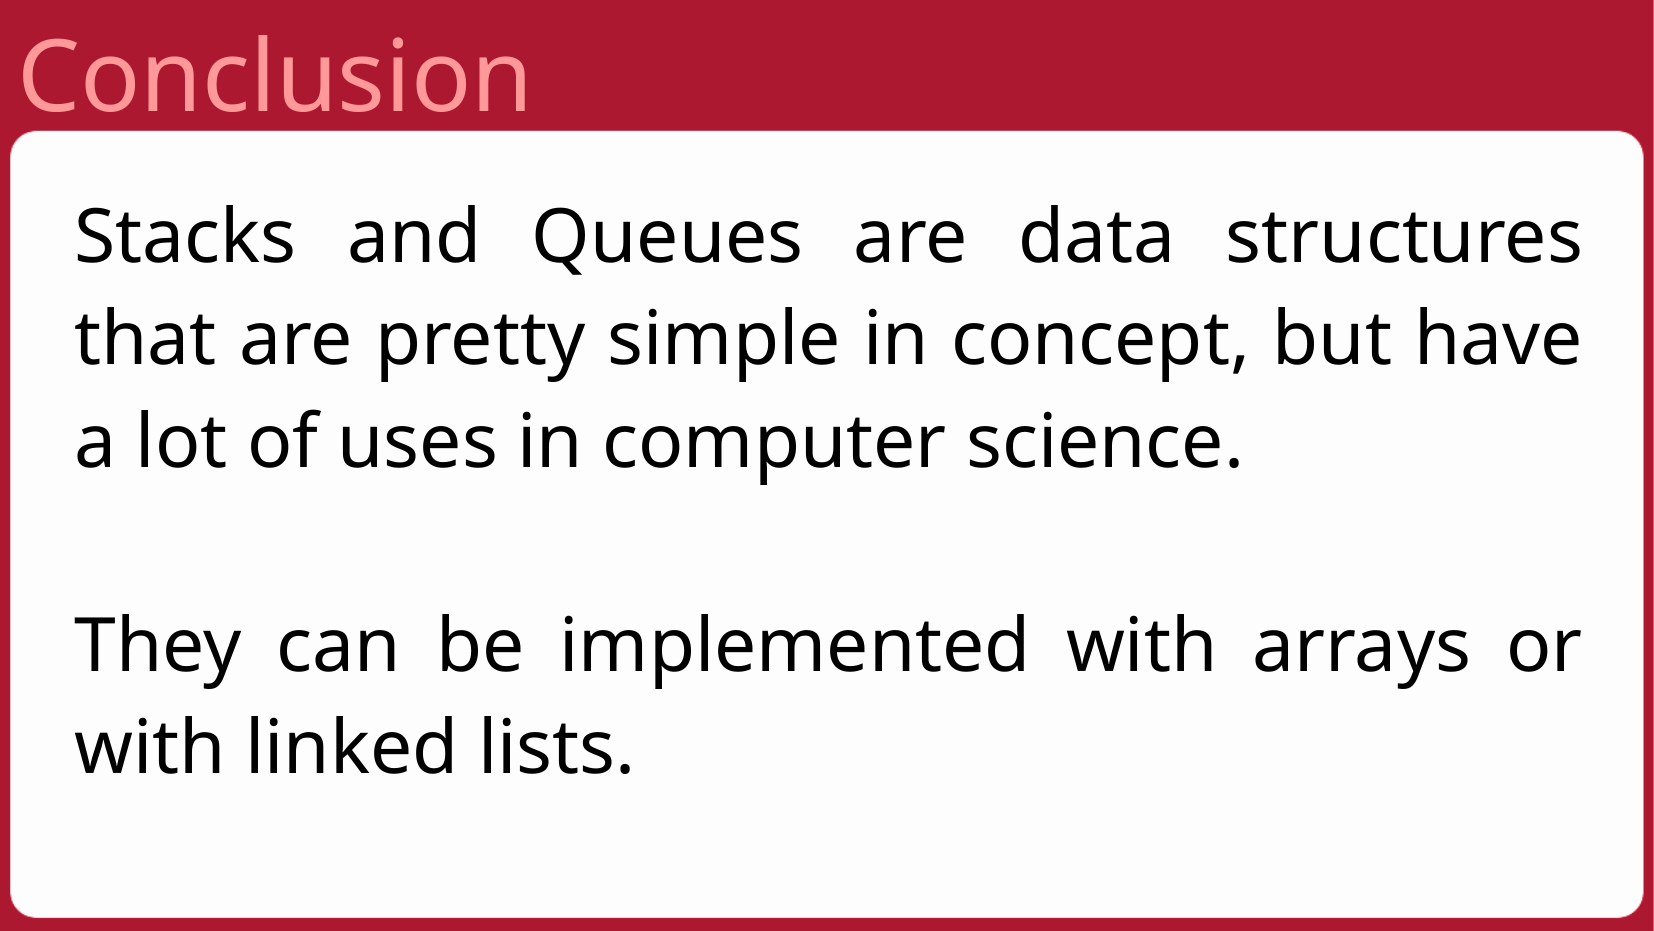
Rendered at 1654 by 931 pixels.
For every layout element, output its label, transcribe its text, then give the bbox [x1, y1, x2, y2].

title Conclusion [17, 8, 1573, 136]
picture [0, 0, 1654, 931]
text_box Stacks and Queues are data structures that are pretty simple in concept, but have a lot of uses in computer science. They can be implemented with arrays or with linked lists. [74, 182, 1584, 871]
